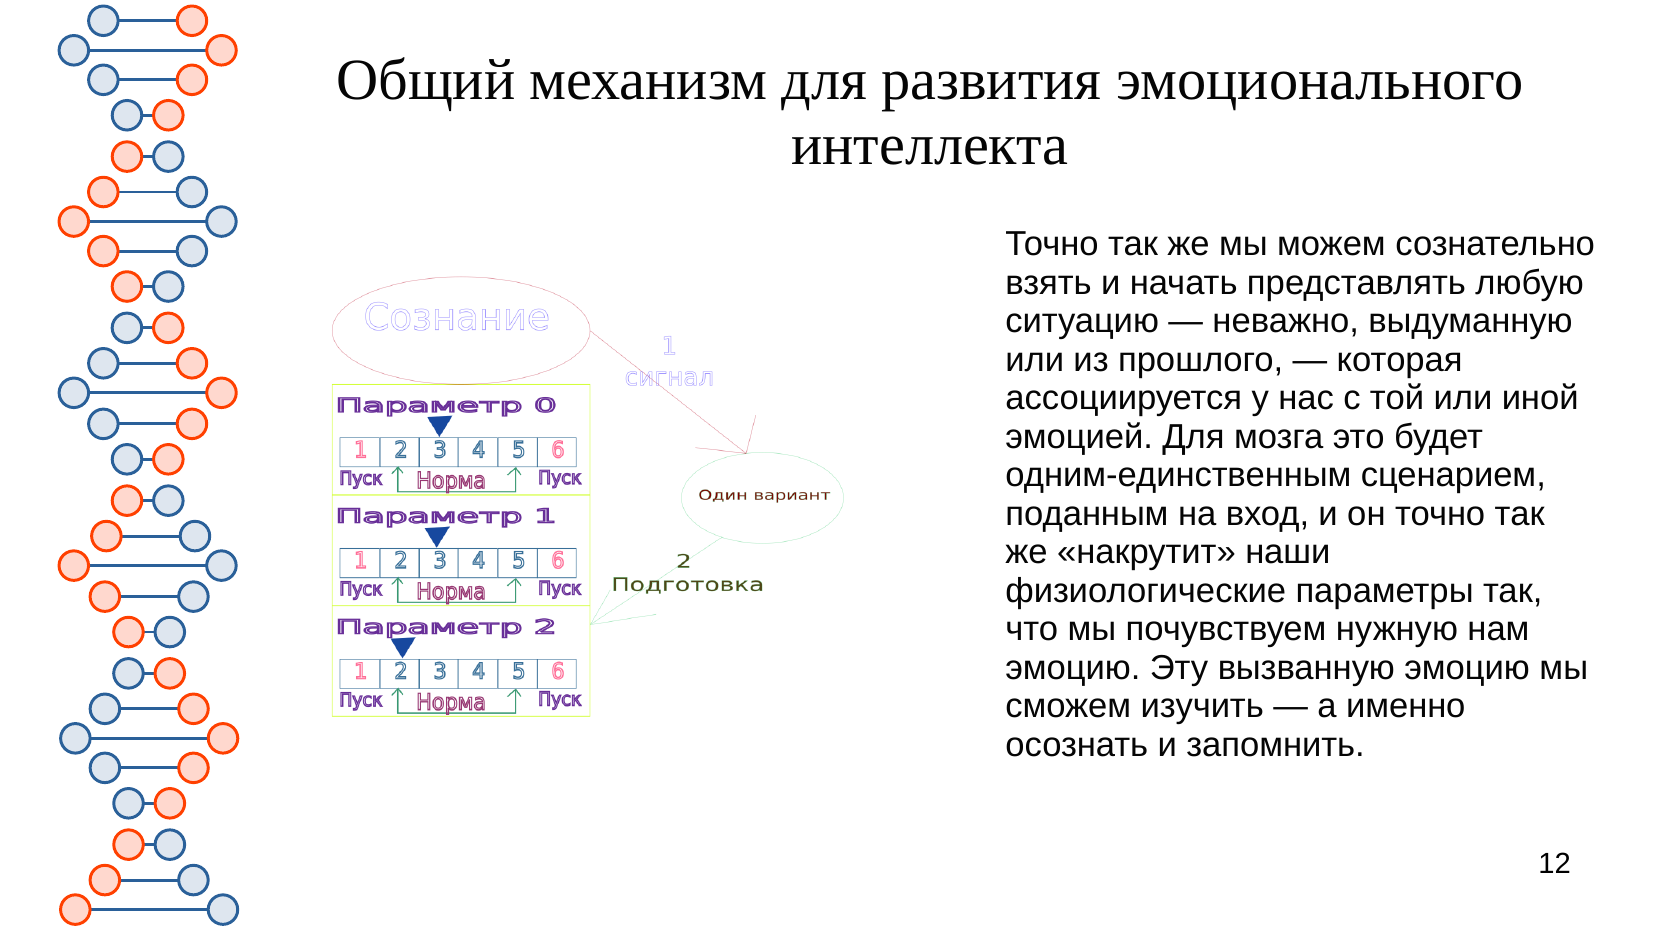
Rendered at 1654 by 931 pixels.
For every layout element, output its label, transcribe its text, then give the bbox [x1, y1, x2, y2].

title Общий механизм для развития эмоционального интеллекта [265, 35, 1595, 189]
picture [265, 264, 915, 724]
list Точно так же мы можем сознательно взять и начать представлять любую ситуацию — неважно, выдуманную или из прошлого, — которая ассоциируется у нас с той или иной эмоцией. Для мозга это будет одним-единственным сценарием, поданным на вход, и он точно так же «накрутит» наши физиологические параметры так, что мы почувствуем нужную нам эмоцию. Эту вызванную эмоцию мы сможем изучить — а именно осознать и запомнить. [946, 224, 1595, 764]
